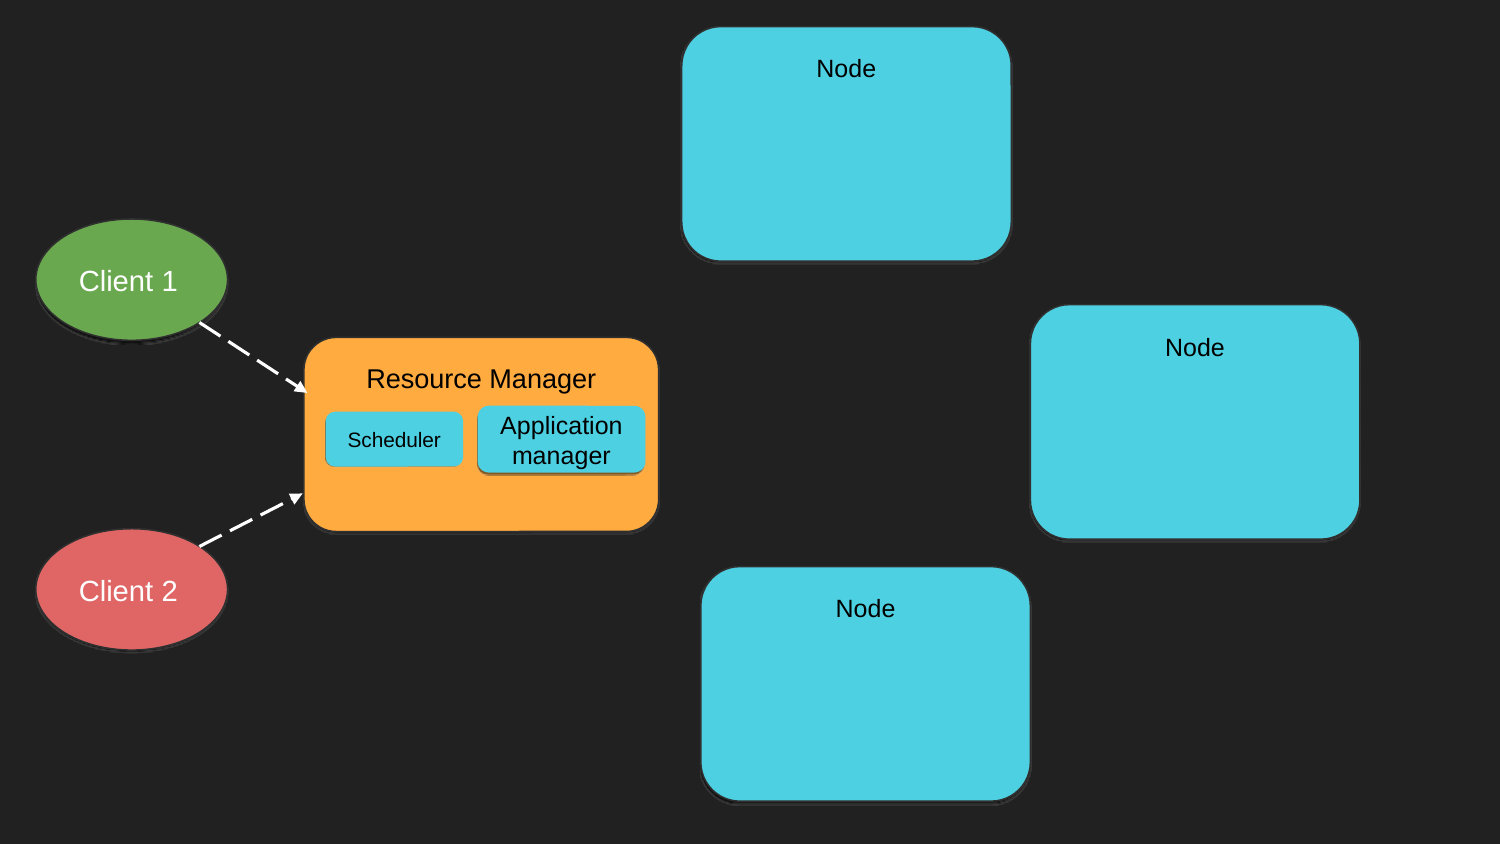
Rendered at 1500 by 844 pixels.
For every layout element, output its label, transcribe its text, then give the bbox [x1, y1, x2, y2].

text_box Client 1 [35, 218, 228, 341]
text_box Application manager [477, 405, 646, 473]
text_box Client 2 [35, 528, 228, 651]
text_box Node [1030, 304, 1360, 540]
text_box Node [700, 566, 1031, 802]
text_box Scheduler [325, 411, 464, 467]
text_box Resource Manager [303, 337, 659, 532]
text_box Node [681, 26, 1012, 262]
